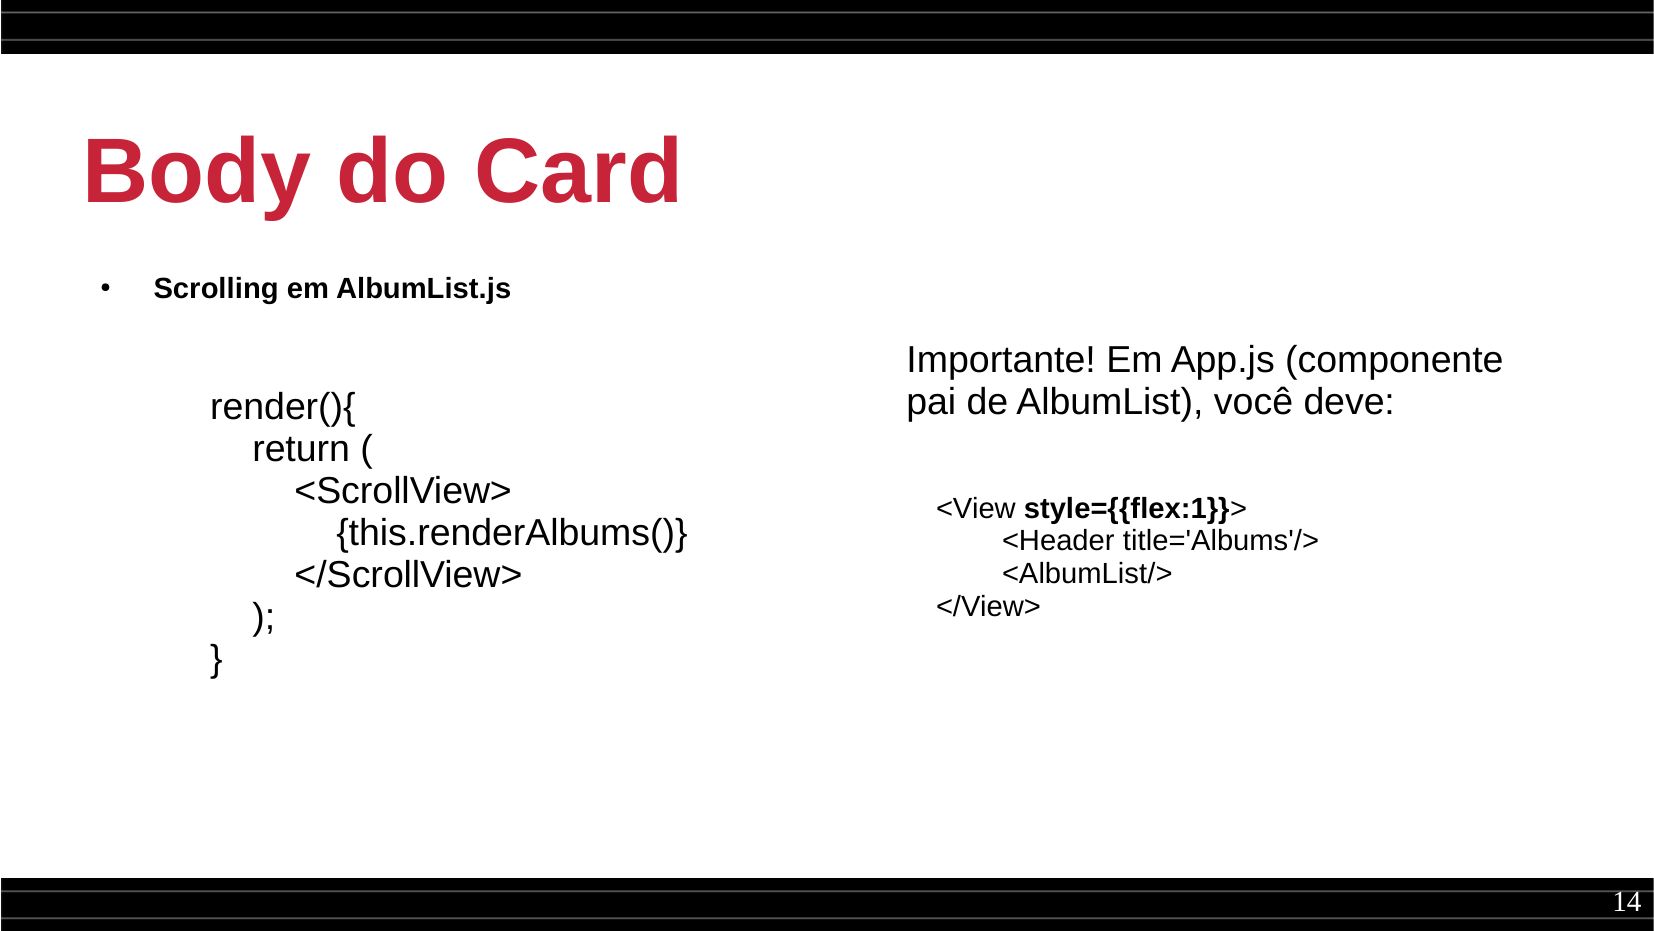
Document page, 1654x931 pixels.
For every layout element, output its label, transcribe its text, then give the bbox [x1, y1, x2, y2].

list Scrolling em AlbumList.js [82, 271, 1571, 758]
picture [1, 878, 1654, 931]
picture [1, 0, 1654, 54]
title Body do Card [82, 92, 1571, 249]
text_box <View style={{flex:1}}> <Header title='Albums'/> <AlbumList/> </View> [921, 484, 1489, 631]
text_box render(){ return ( <ScrollView> {this.renderAlbums()} </ScrollView> ); } [153, 377, 815, 729]
text_box Importante! Em App.js (componente pai de AlbumList), você deve: [891, 330, 1519, 430]
